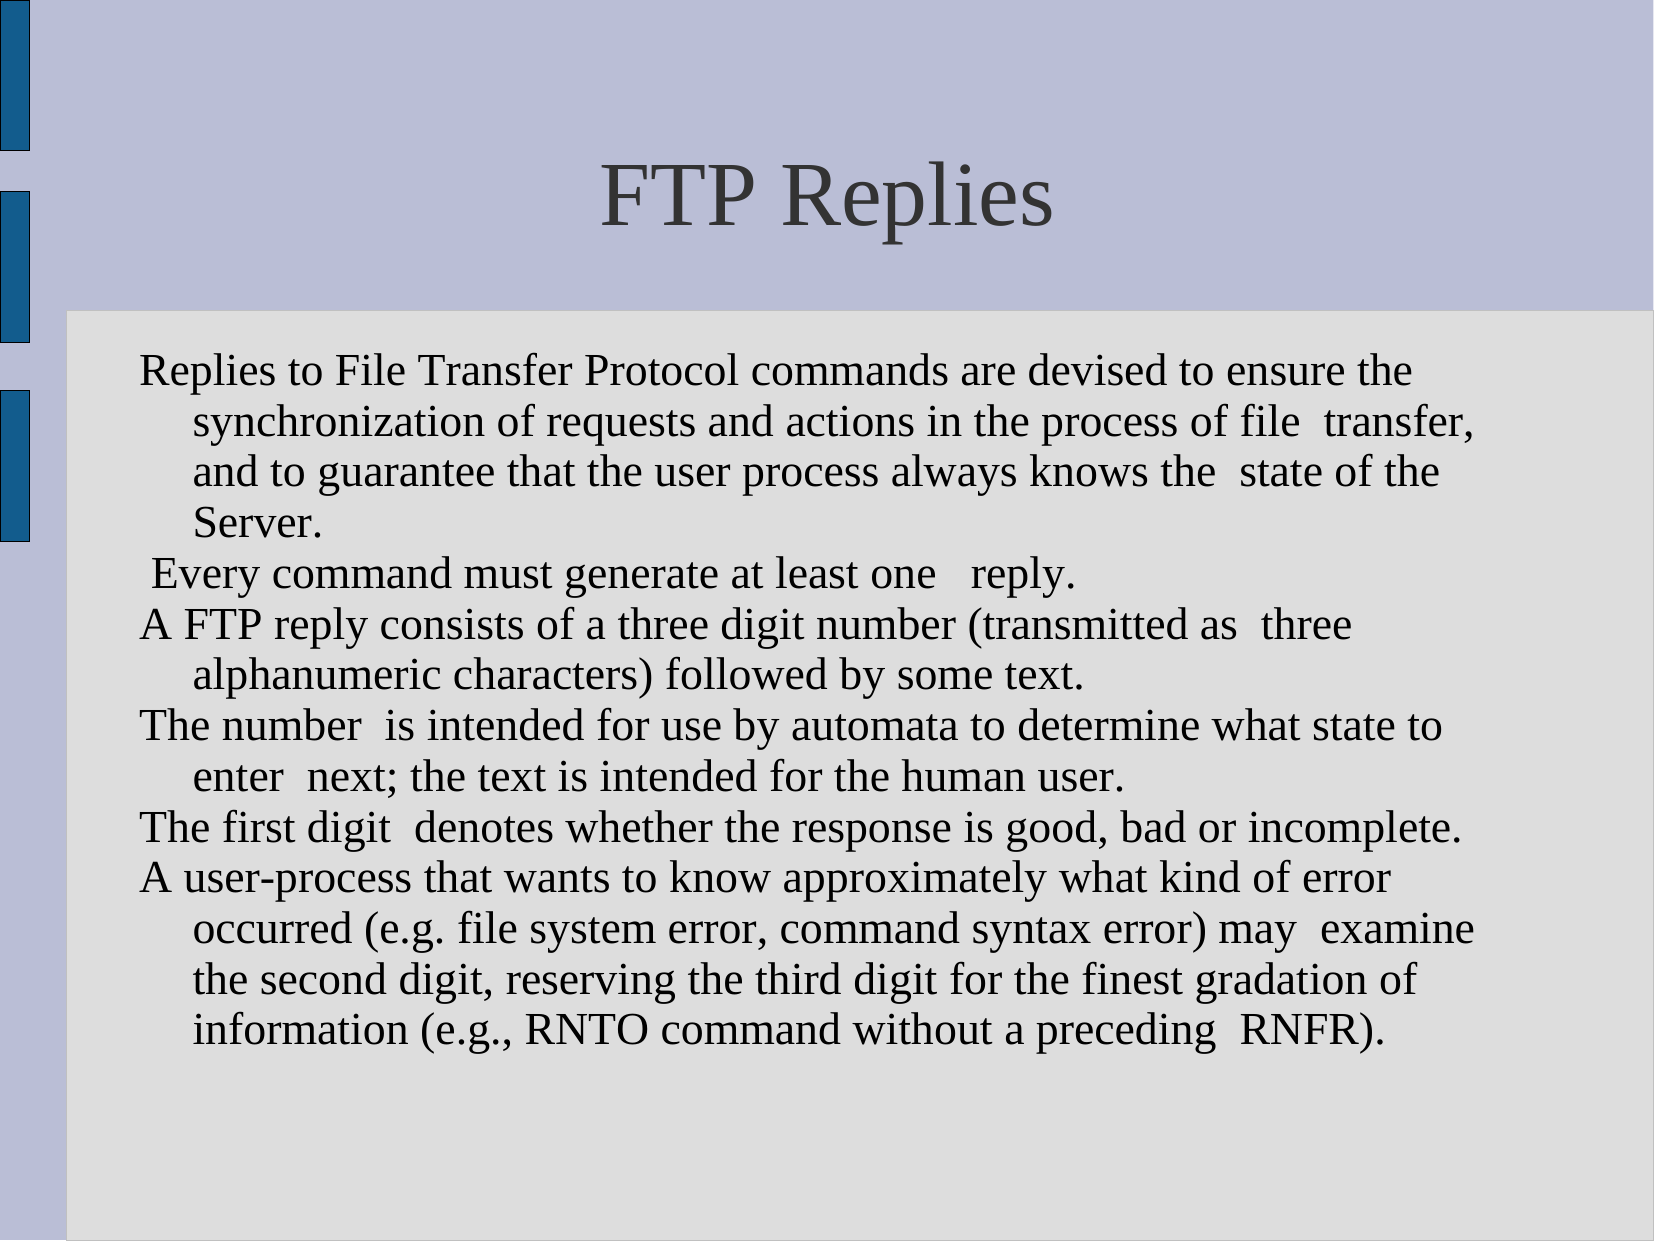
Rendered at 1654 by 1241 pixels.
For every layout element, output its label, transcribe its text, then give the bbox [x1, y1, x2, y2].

list Replies to File Transfer Protocol commands are devised to ensure the synchronization of requests and actions in the process of file transfer, and to guarantee that the user process always knows the state of the Server. Every command must generate at least one reply. A FTP reply consists of a three digit number (transmitted as three alphanumeric characters) followed by some text. The number is intended for use by automata to determine what state to enter next; the text is intended for the human user. The first digit denotes whether the response is good, bad or incomplete. A user-process that wants to know approximately what kind of error occurred (e.g. file system error, command syntax error) may examine the second digit, reserving the third digit for the finest gradation of information (e.g., RNTO command without a preceding RNFR). [121, 344, 1534, 1127]
title FTP Replies [121, 91, 1534, 299]
